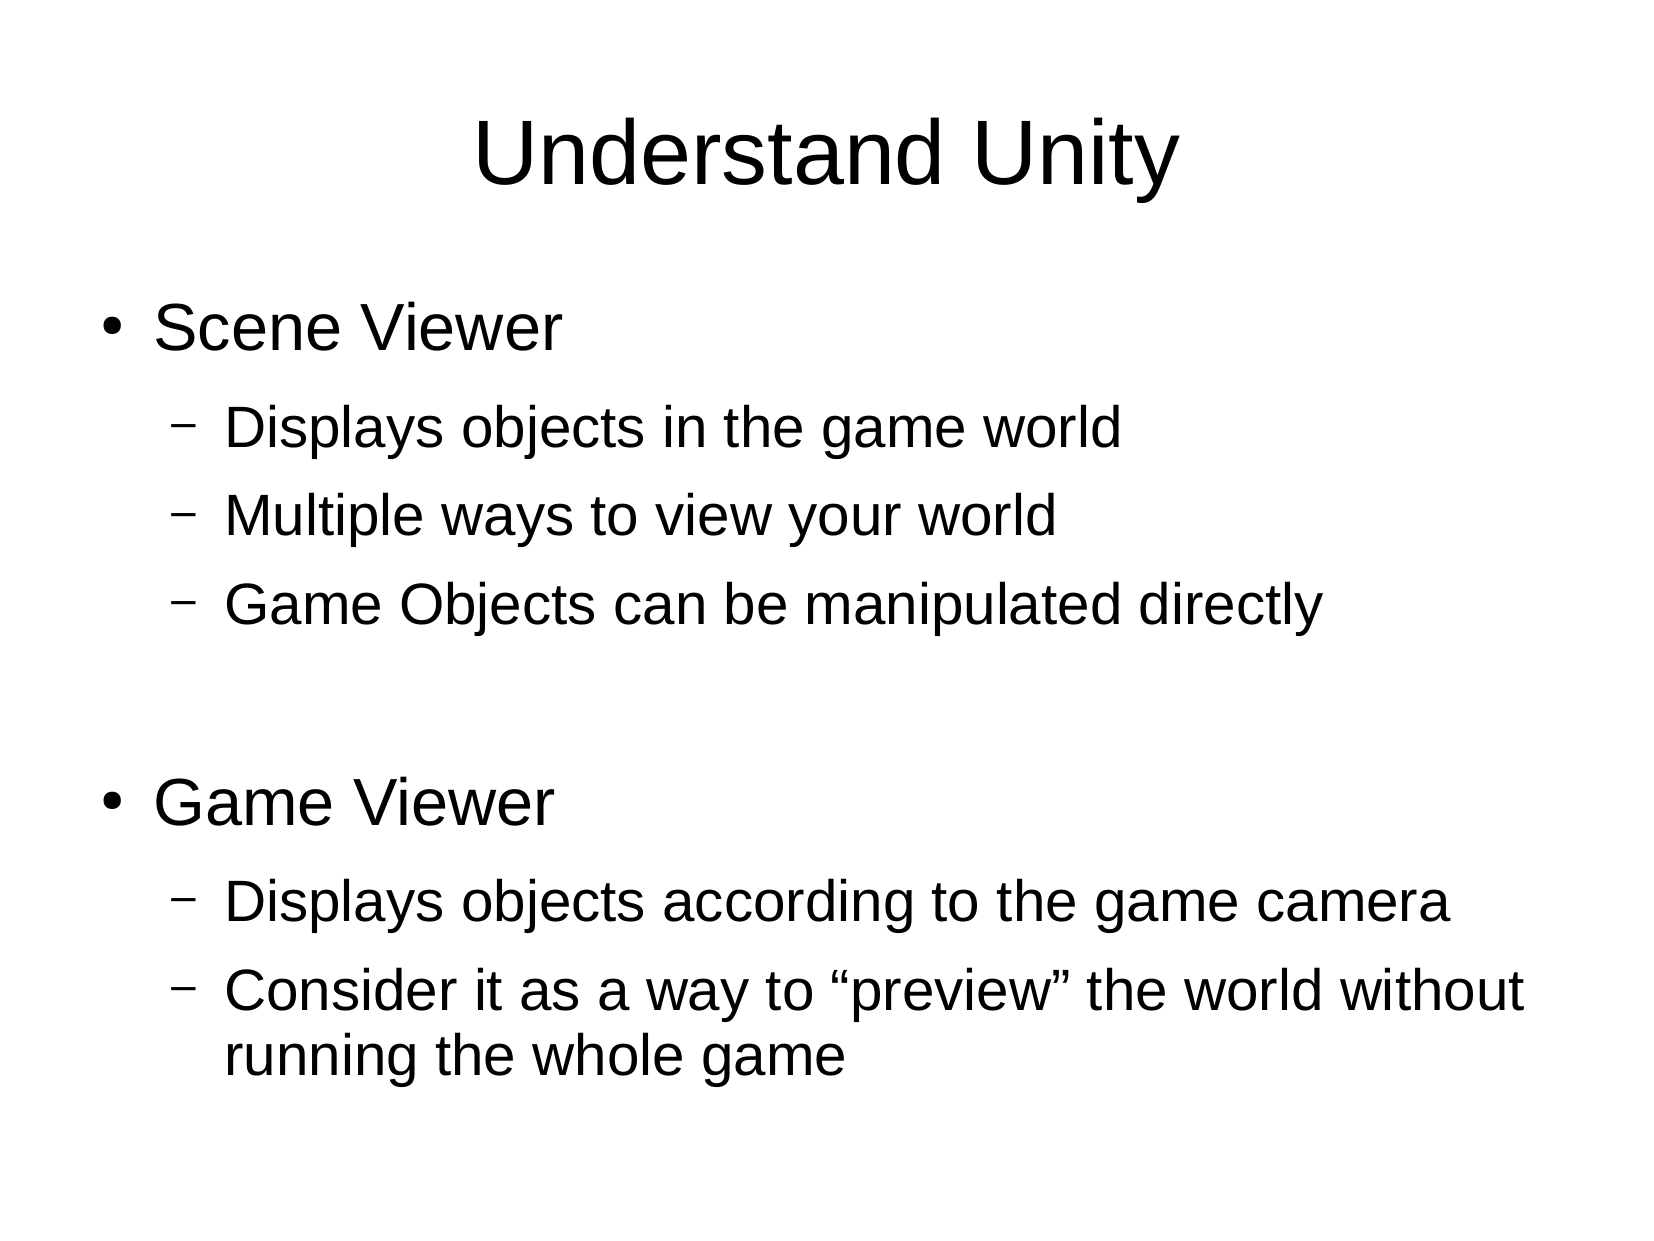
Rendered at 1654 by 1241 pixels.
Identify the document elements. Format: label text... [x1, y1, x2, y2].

title Understand Unity [82, 49, 1571, 257]
list Scene Viewer Displays objects in the game world Multiple ways to view your world Game Objects can be manipulated directly Game Viewer Displays objects according to the game camera Consider it as a way to “preview” the world without running the whole game [82, 290, 1571, 1109]
